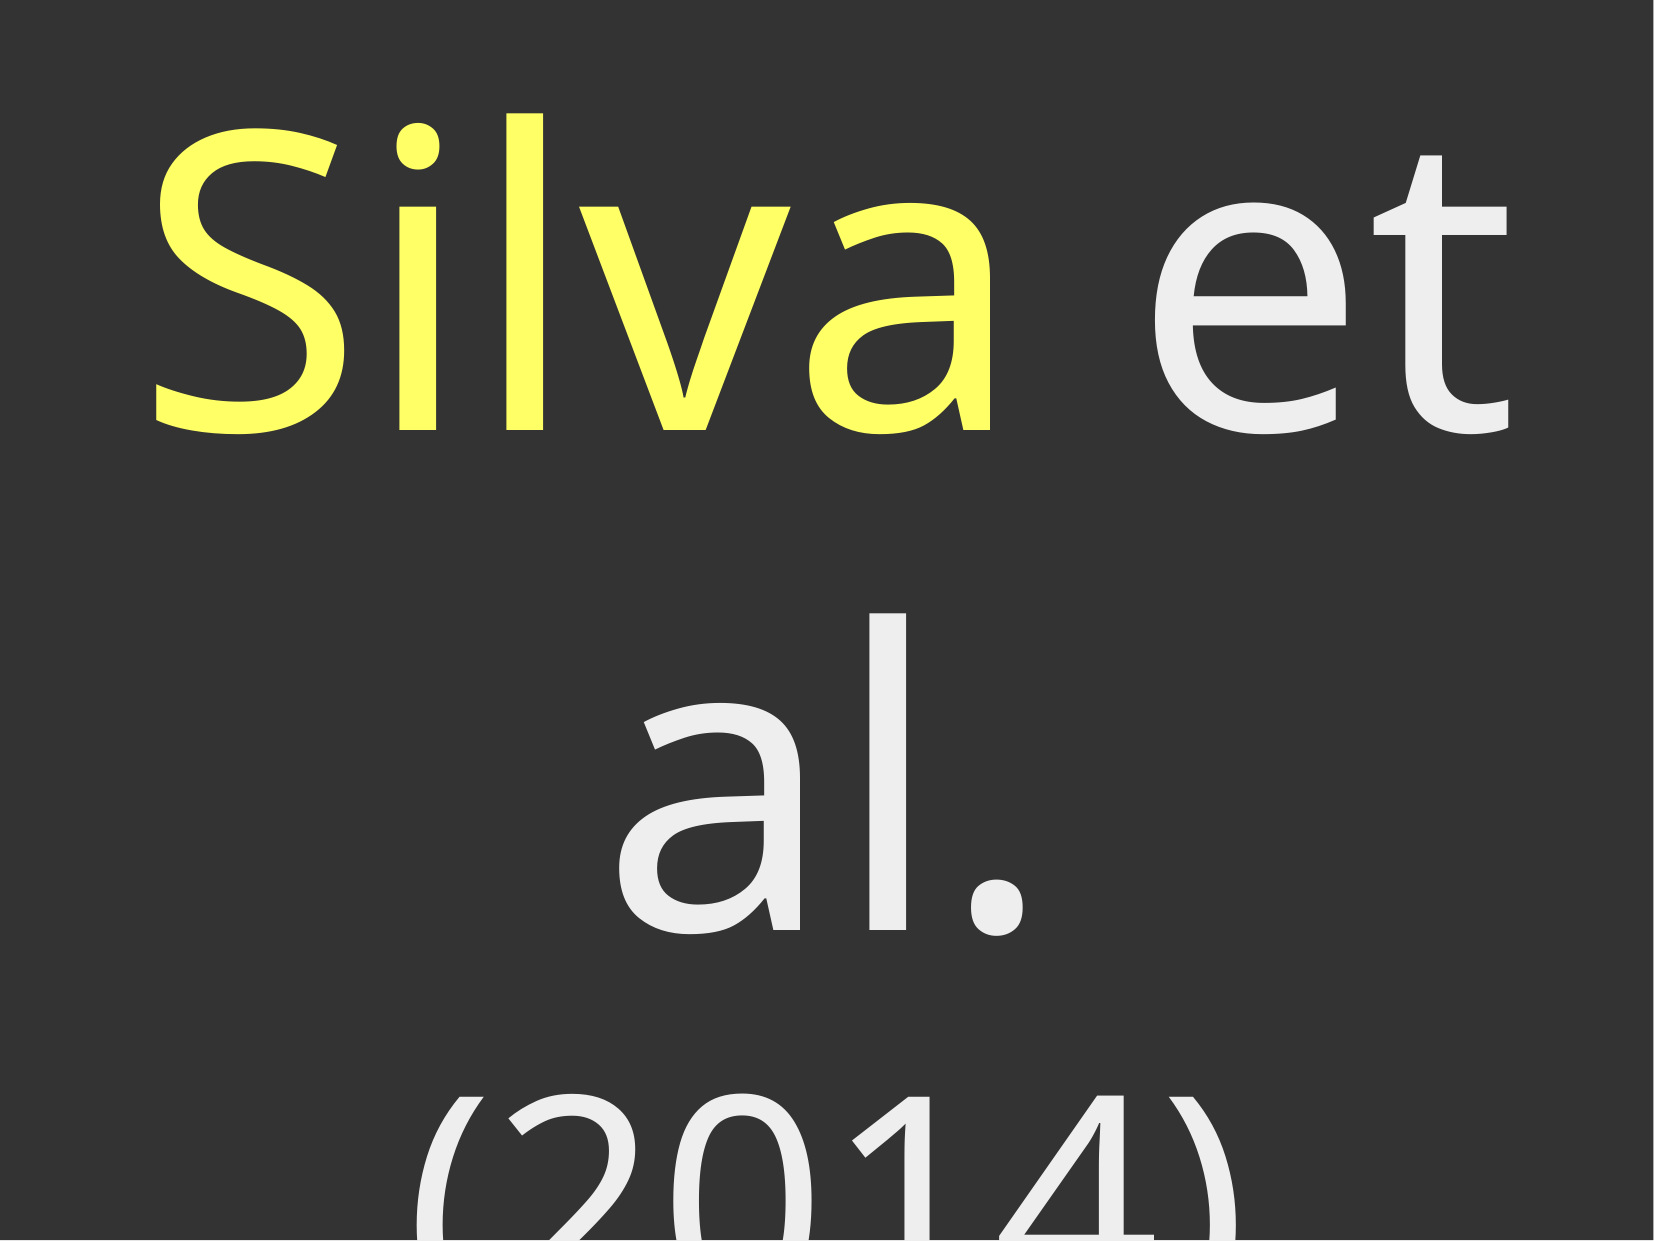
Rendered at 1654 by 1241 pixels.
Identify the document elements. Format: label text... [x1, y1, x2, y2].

title Silva et al. (2014) [0, 0, 1654, 1241]
